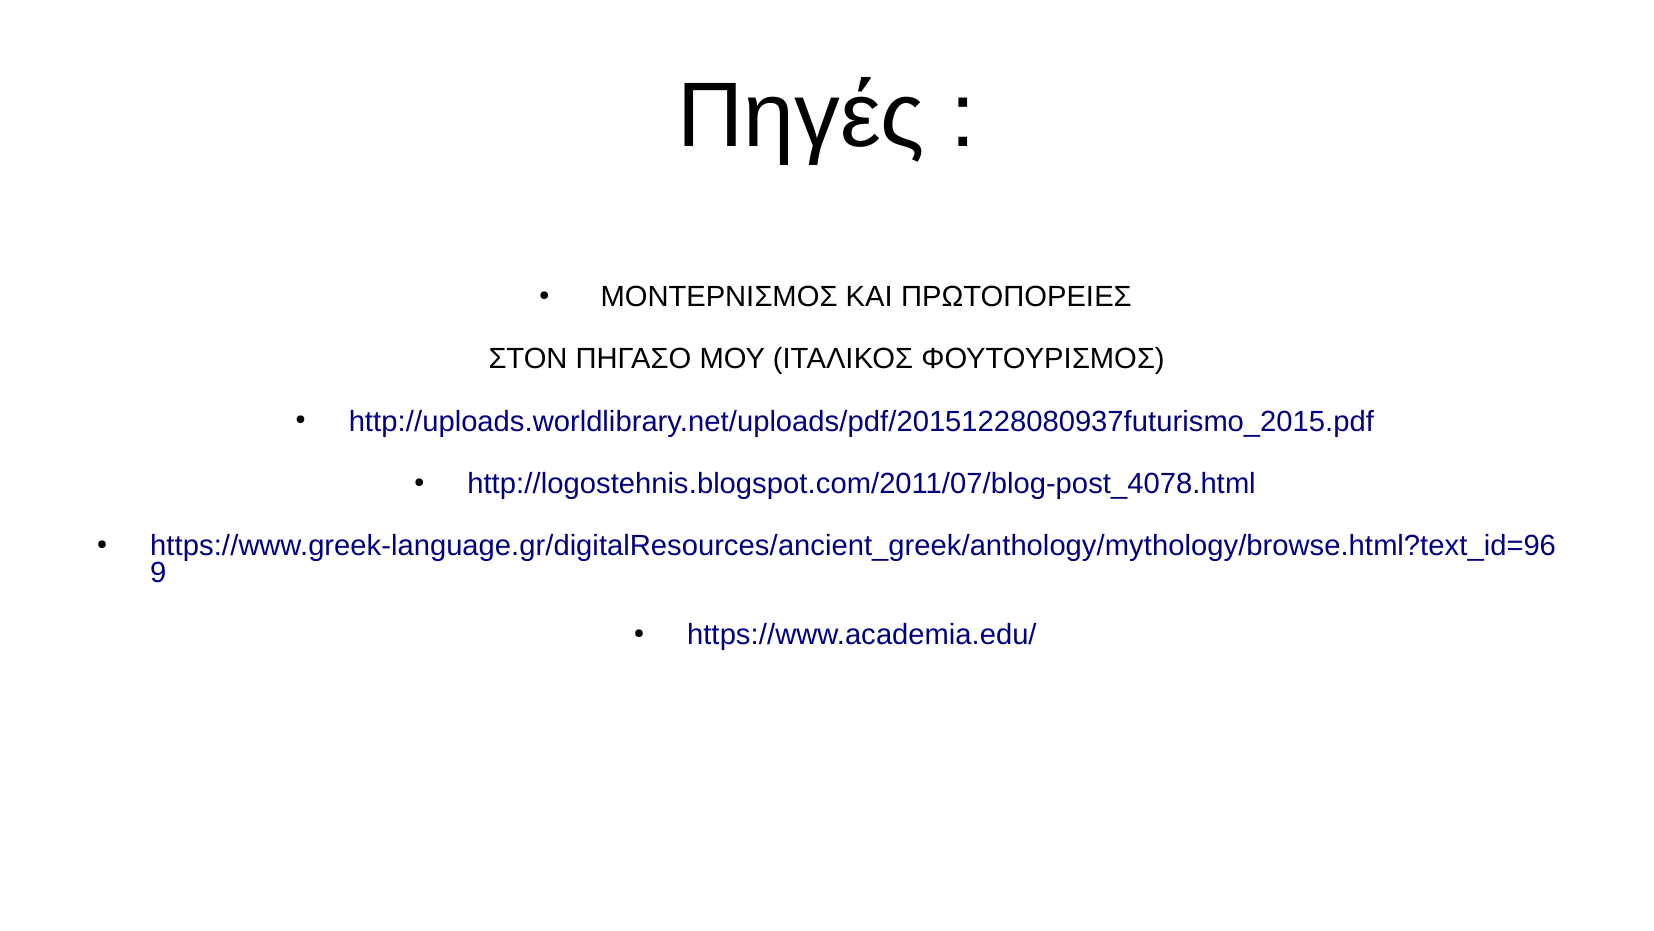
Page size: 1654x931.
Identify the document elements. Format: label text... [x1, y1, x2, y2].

title Πηγές : [82, 37, 1571, 193]
list ΜΟΝΤΕΡΝΙΣΜΟΣ ΚΑΙ ΠΡΩΤΟΠΟΡΕΙΕΣ ΣΤΟΝ ΠΗΓΑΣΟ ΜΟΥ (ΙΤΑΛΙΚΟΣ ΦΟΥΤΟΥΡΙΣΜΟΣ) http://uploads.worldlibrary.net/uploads/pdf/20151228080937futurismo_2015.pdf http://logostehnis.blogspot.com/2011/07/blog-post_4078.html https://www.greek-language.gr/digitalResources/ancient_greek/anthology/mythology/browse.html?text_id=969 https://www.academia.edu/ [82, 217, 1571, 758]
